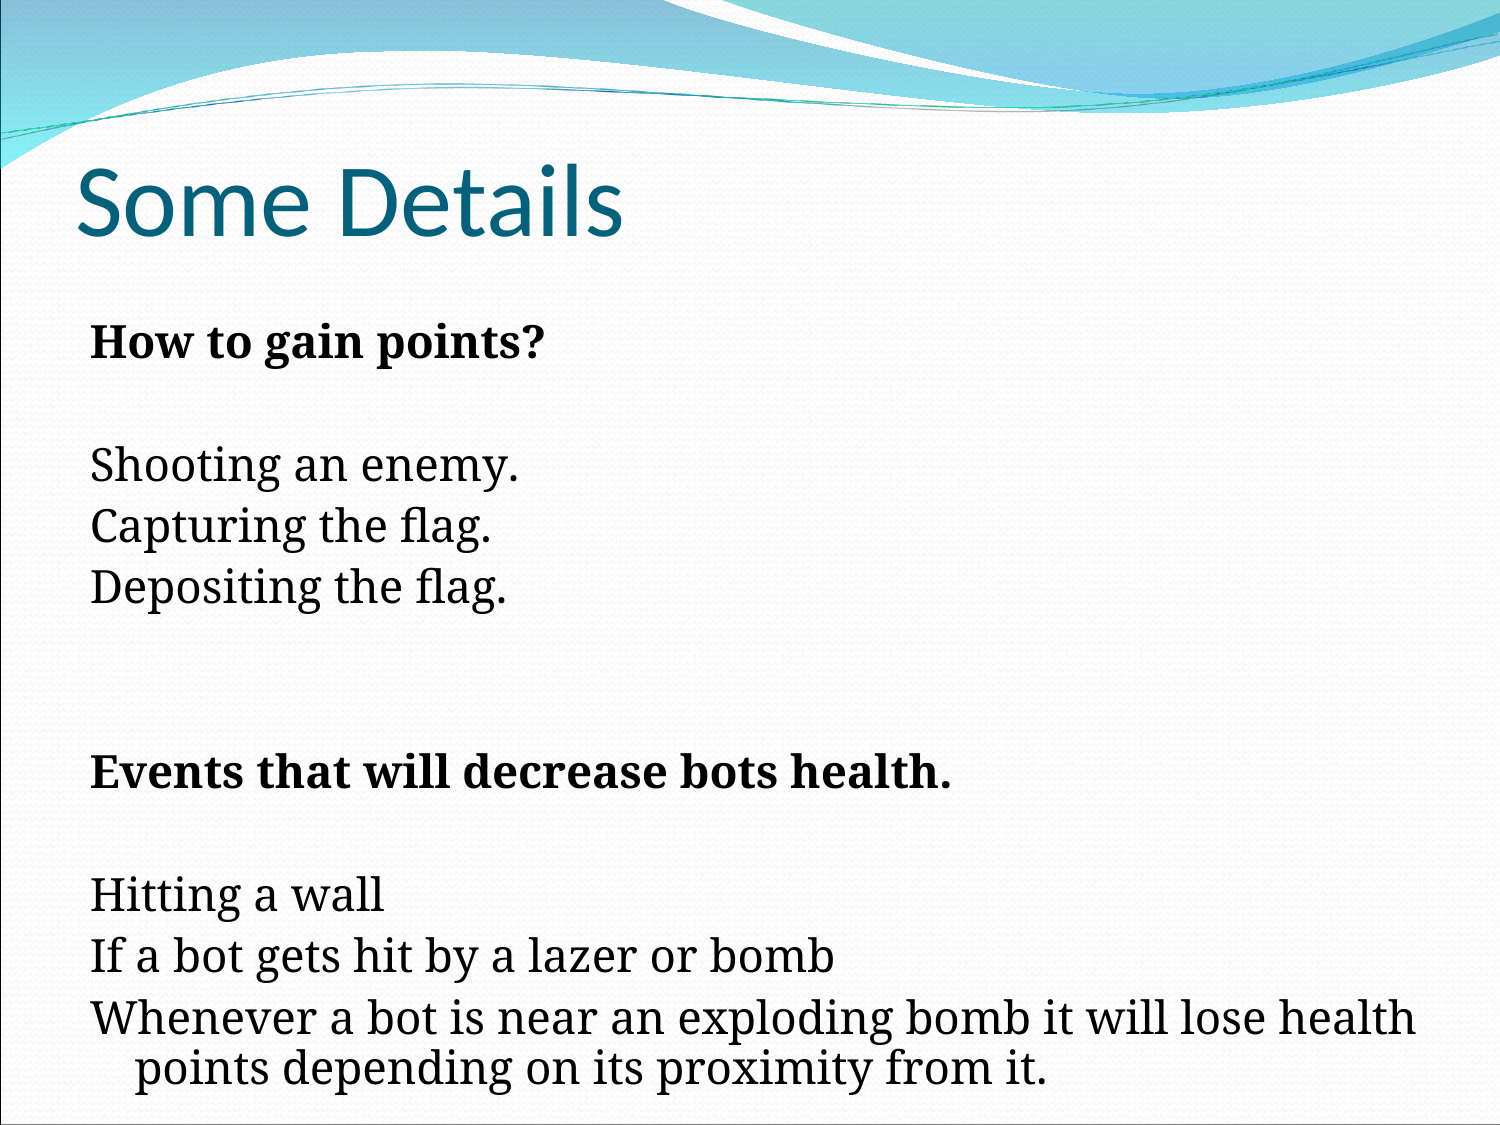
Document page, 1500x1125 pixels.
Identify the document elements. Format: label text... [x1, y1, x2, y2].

picture [0, 0, 1500, 1125]
list How to gain points? Shooting an enemy. Capturing the flag. Depositing the flag. Events that will decrease bots health. Hitting a wall If a bot gets hit by a lazer or bomb Whenever a bot is near an exploding bomb it will lose health points depending on its proximity from it. [75, 187, 1463, 1110]
title Some Details [75, 74, 1426, 187]
